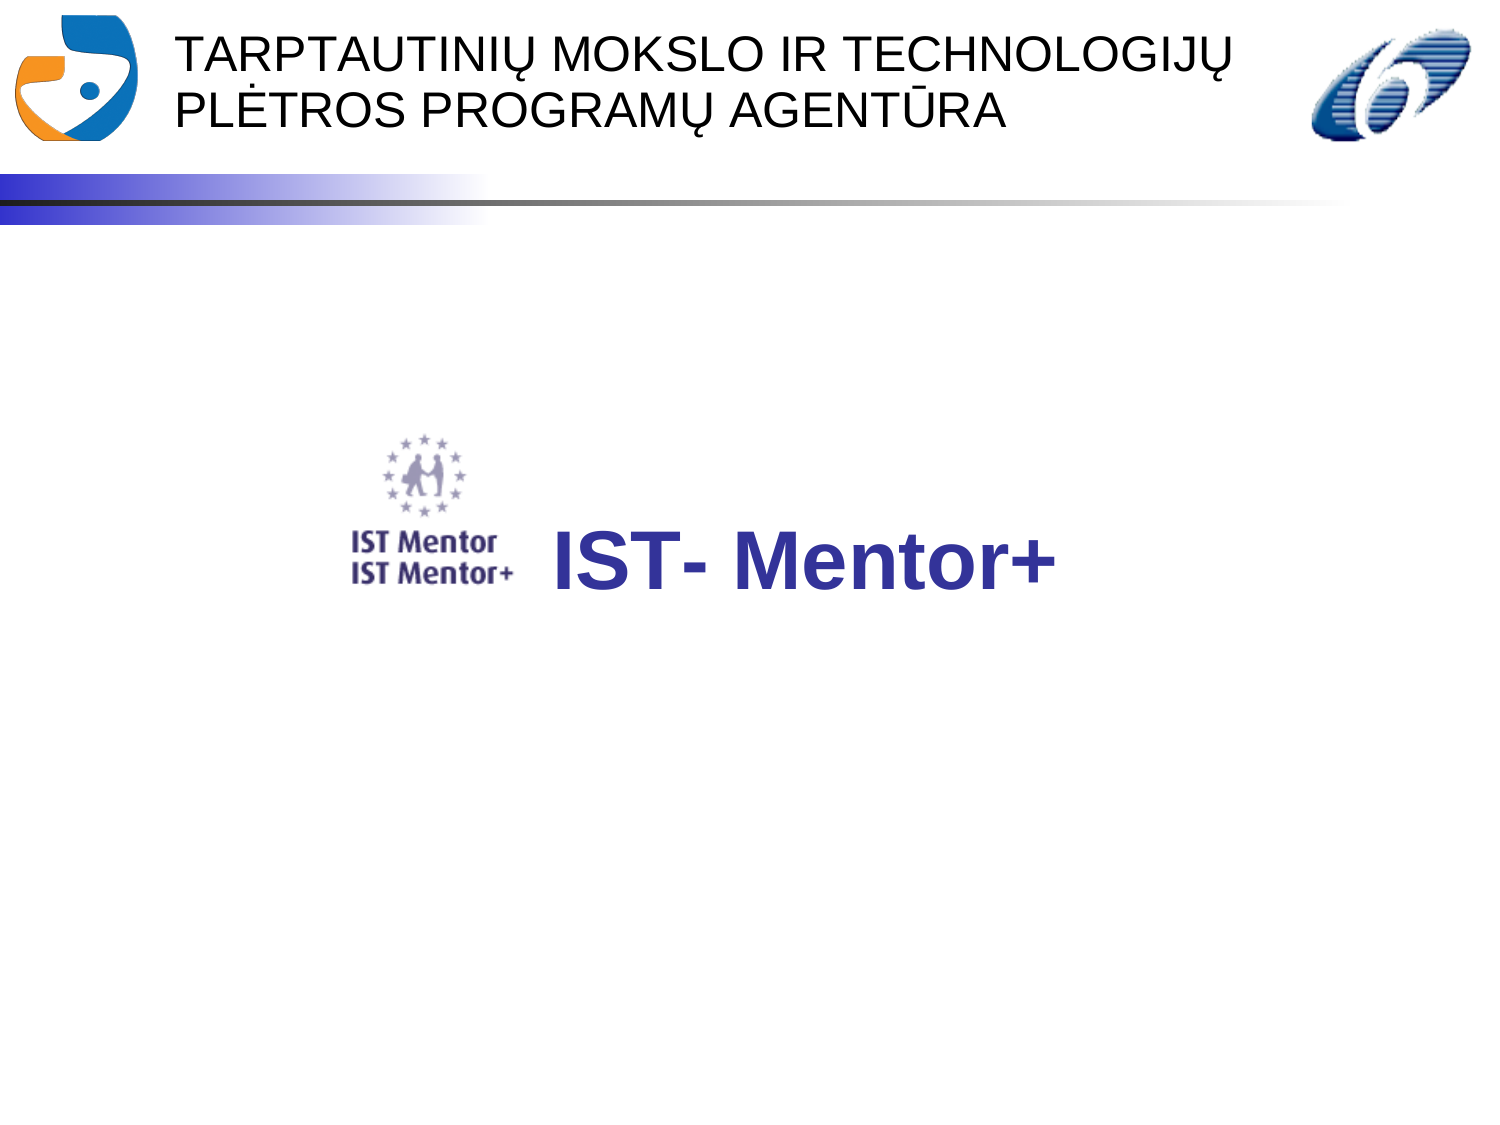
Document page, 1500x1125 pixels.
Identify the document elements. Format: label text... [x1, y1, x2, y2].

picture [15, 15, 138, 141]
picture [1305, 22, 1477, 152]
picture [348, 432, 519, 596]
title IST- Mentor+ [537, 432, 1435, 637]
